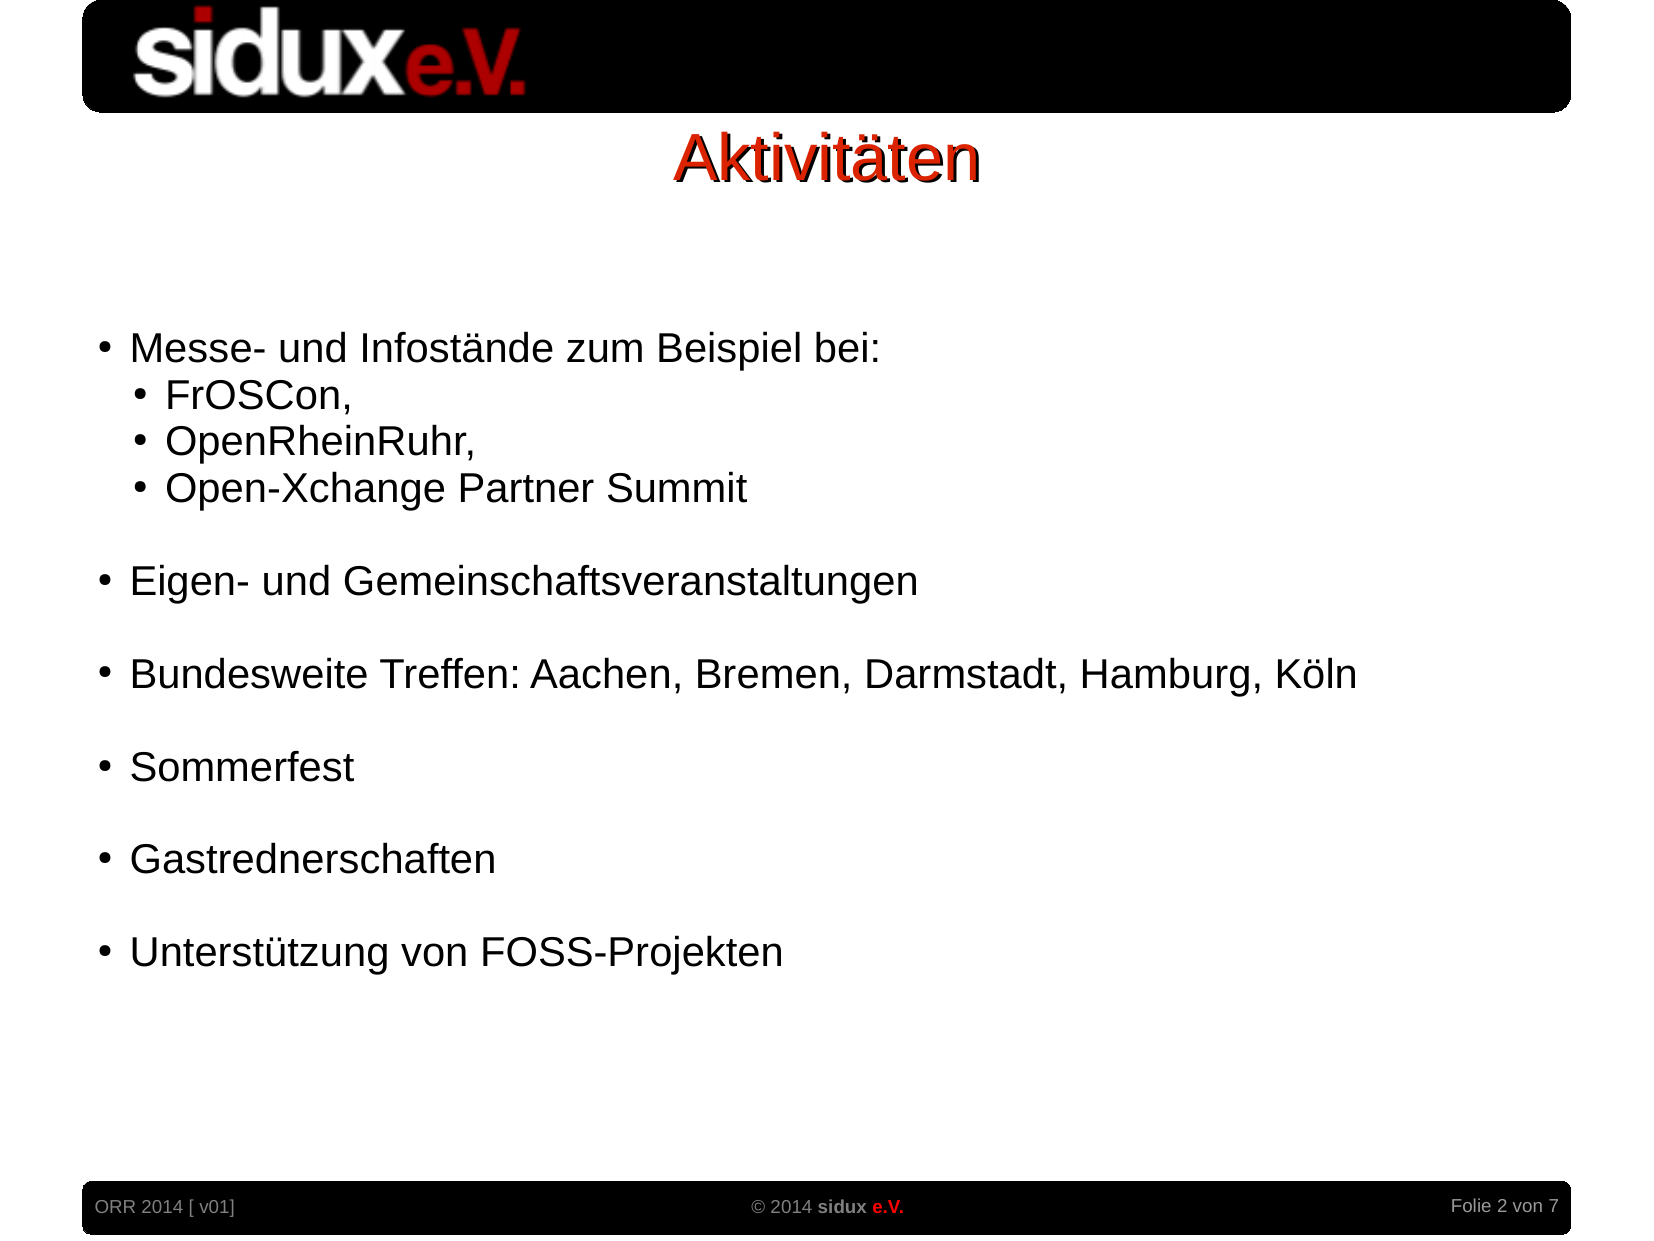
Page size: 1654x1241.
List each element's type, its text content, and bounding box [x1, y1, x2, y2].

text_box Aktivitäten [82, 112, 1571, 213]
text_box Messe- und Infostände zum Beispiel bei: FrOSCon, OpenRheinRuhr, Open-Xchange Partner Summit Eigen- und Gemeinschaftsveranstaltungen Bundesweite Treffen: Aachen, Bremen, Darmstadt, Hamburg, Köln Sommerfest Gastrednerschaften Unterstützung von FOSS-Projekten [82, 224, 1571, 1170]
picture [113, 0, 532, 110]
